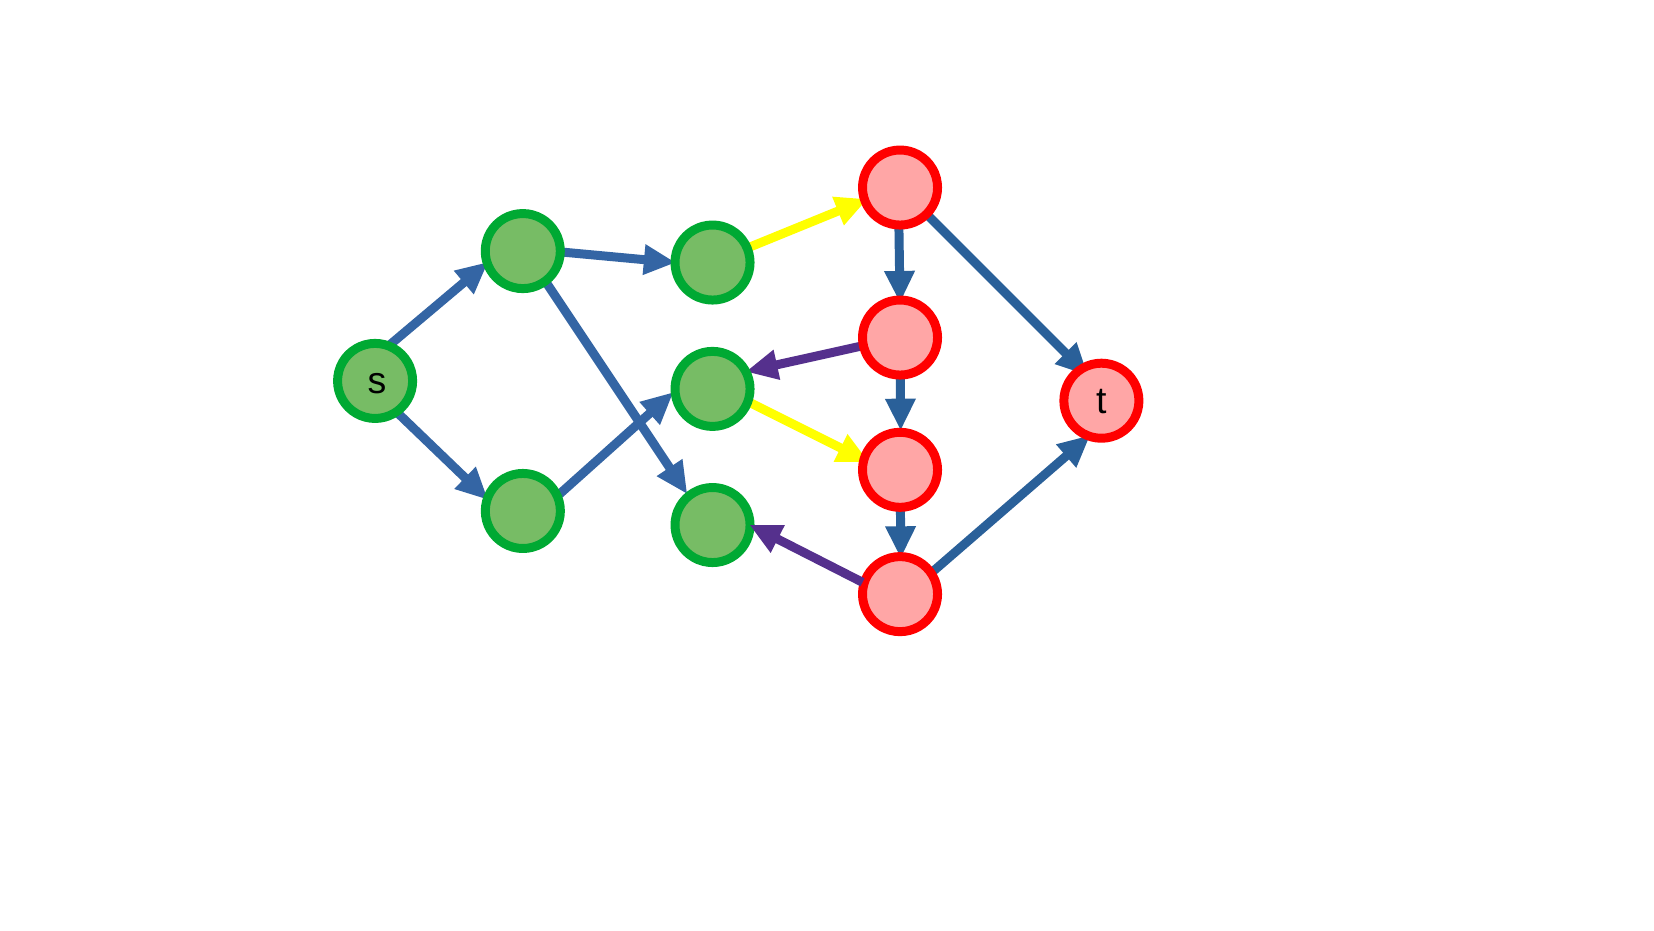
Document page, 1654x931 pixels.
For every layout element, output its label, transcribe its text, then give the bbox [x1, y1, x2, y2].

text_box [485, 213, 561, 289]
text_box [675, 225, 751, 301]
text_box [862, 150, 938, 226]
text_box [675, 487, 751, 563]
text_box [862, 432, 938, 508]
text_box [485, 473, 561, 549]
text_box [675, 351, 751, 427]
text_box t [1063, 363, 1139, 439]
text_box s [337, 343, 413, 419]
text_box [862, 556, 938, 632]
text_box [862, 300, 938, 376]
